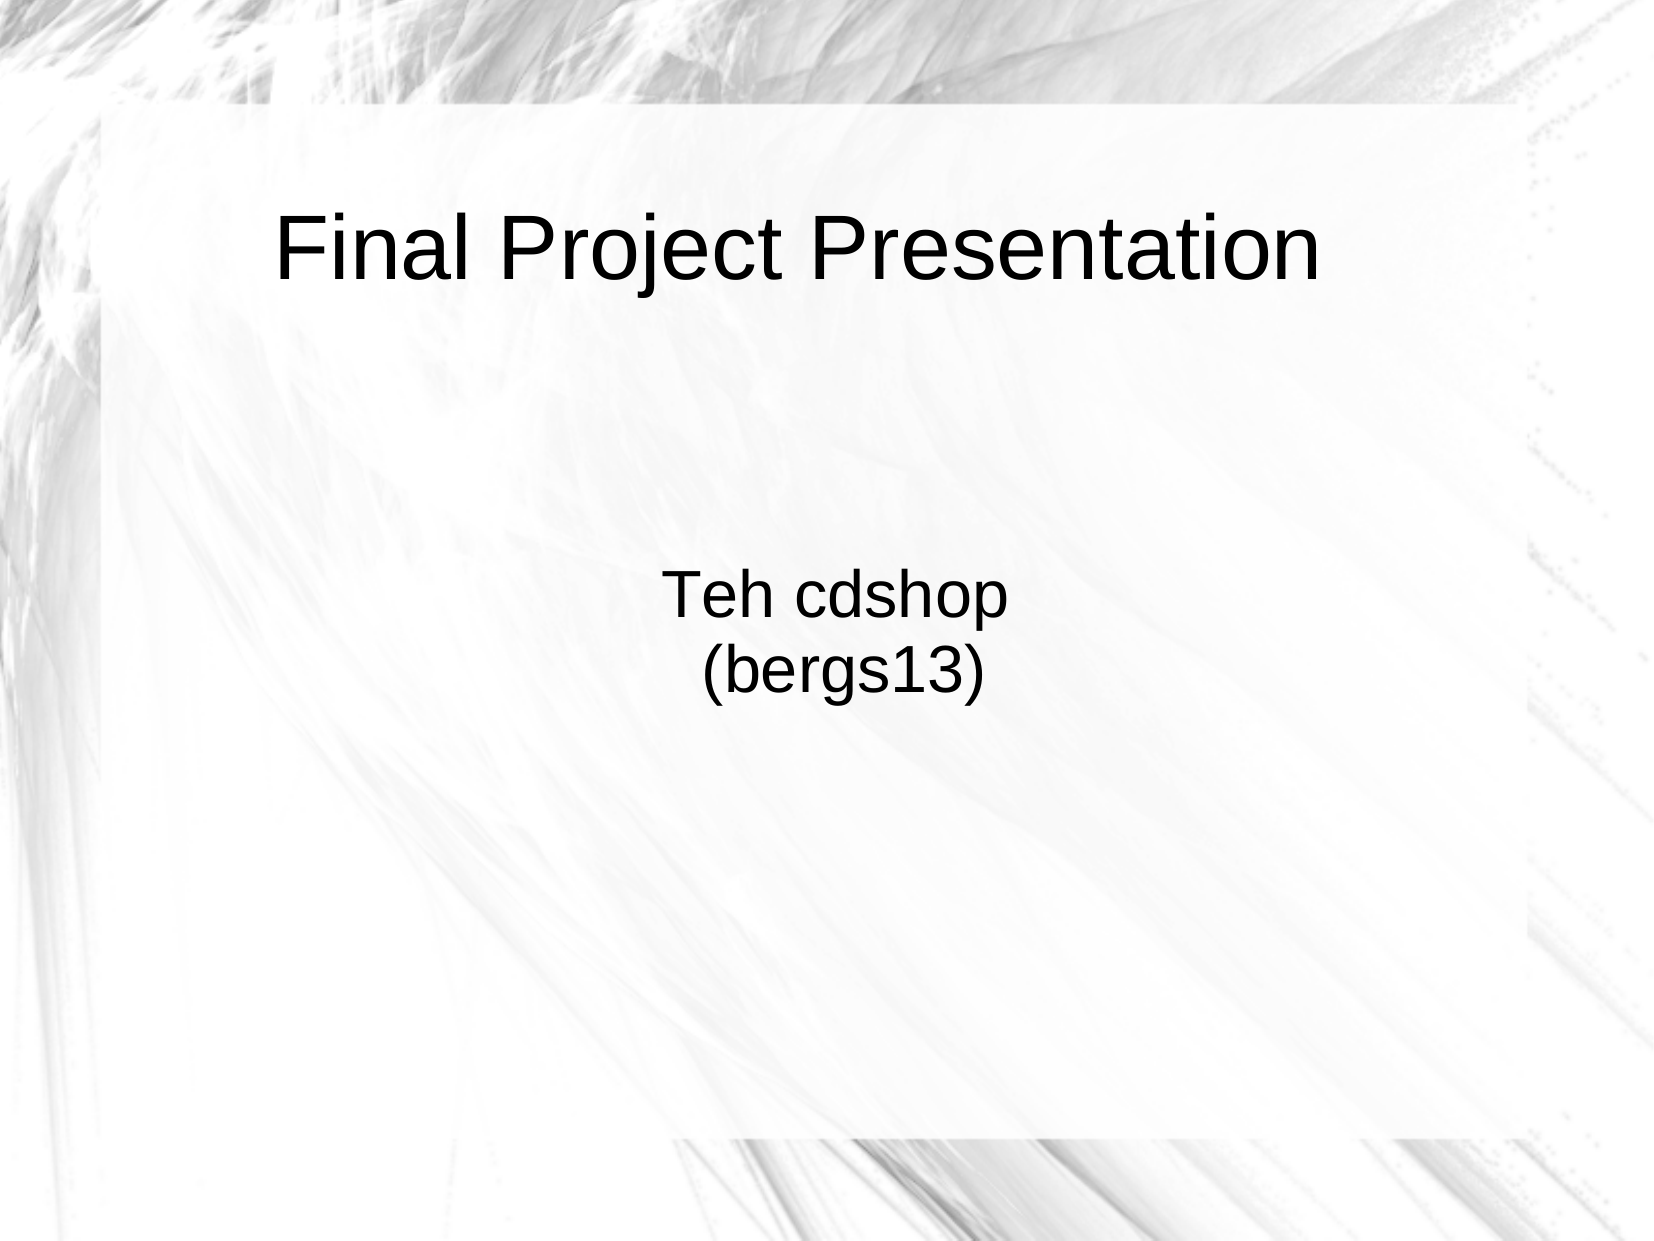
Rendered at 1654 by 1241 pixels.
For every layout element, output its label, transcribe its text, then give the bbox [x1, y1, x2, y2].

picture [0, 0, 1654, 1241]
subtitle Teh cdshop (bergs13) [118, 319, 1571, 945]
title Final Project Presentation [118, 93, 1506, 299]
